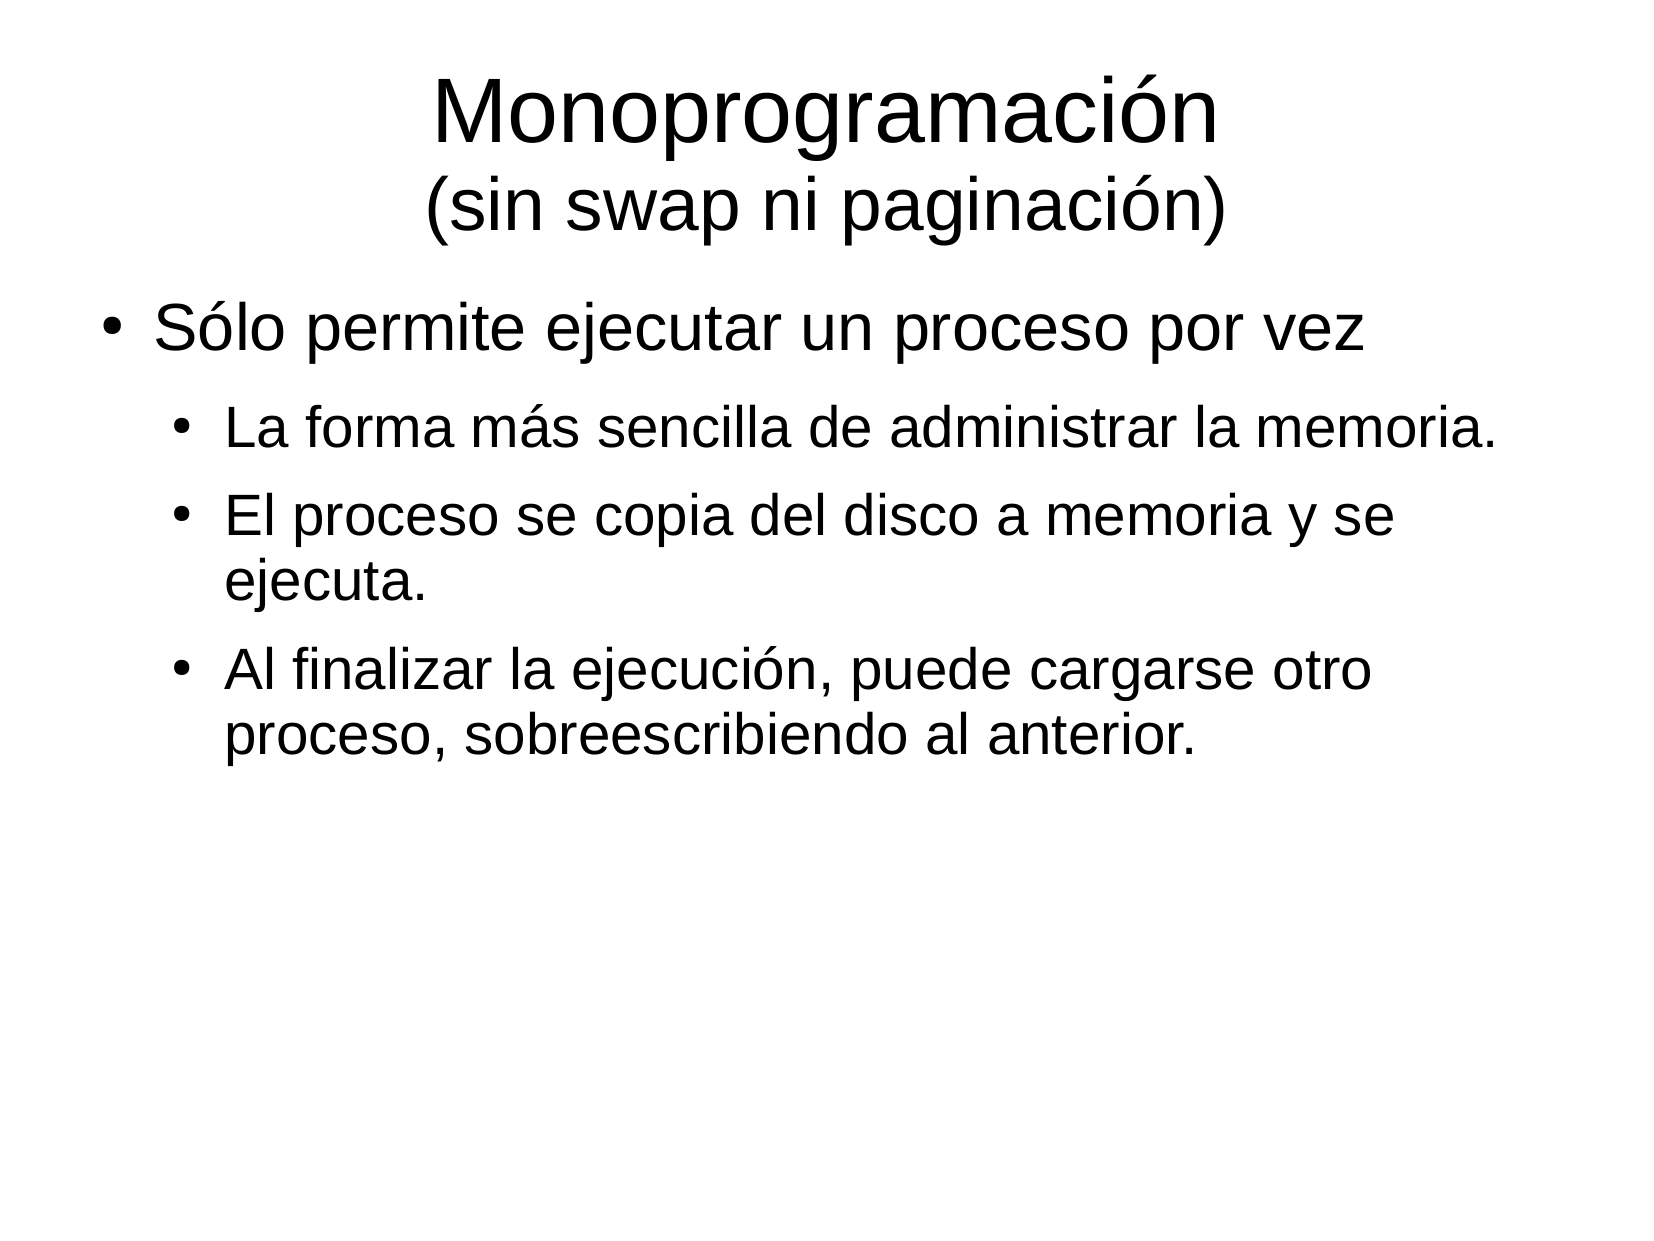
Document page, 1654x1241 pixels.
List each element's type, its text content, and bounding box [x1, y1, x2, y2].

title Monoprogramación (sin swap ni paginación) [82, 49, 1571, 257]
list Sólo permite ejecutar un proceso por vez La forma más sencilla de administrar la memoria. El proceso se copia del disco a memoria y se ejecuta. Al finalizar la ejecución, puede cargarse otro proceso, sobreescribiendo al anterior. [82, 290, 1571, 1109]
